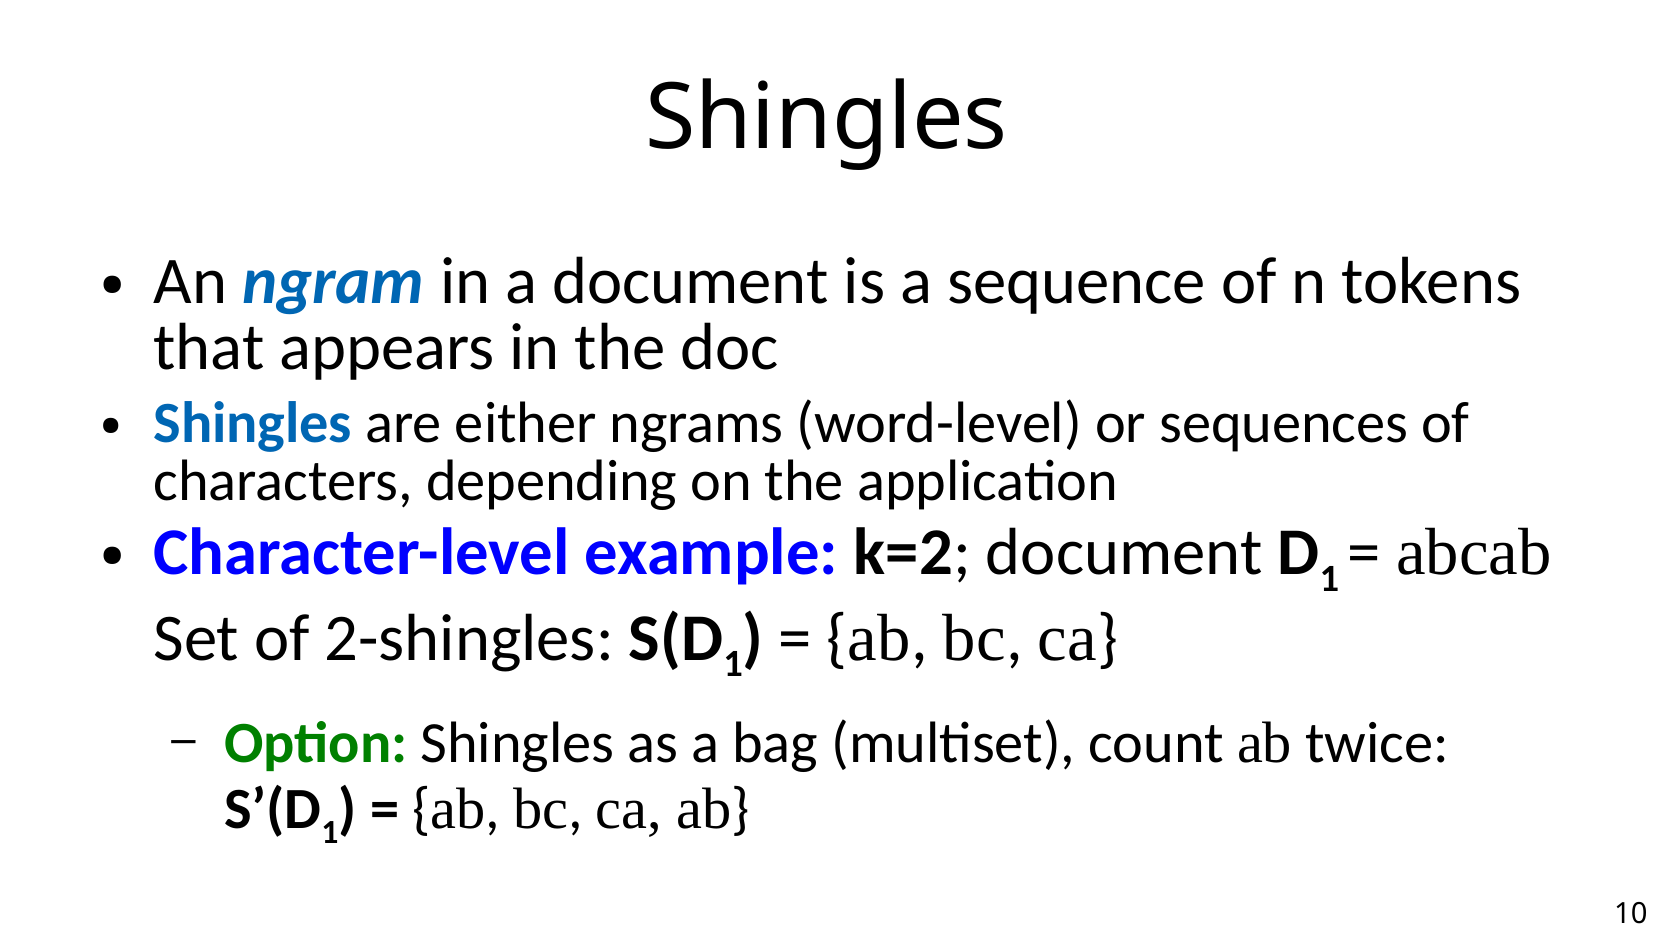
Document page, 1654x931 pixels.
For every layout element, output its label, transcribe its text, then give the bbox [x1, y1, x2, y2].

title Shingles [82, 1, 1571, 226]
list An ngram in a document is a sequence of n tokens that appears in the doc Shingles are either ngrams (word-level) or sequences of characters, depending on the application Character-level example: k=2; document D1 = abcab Set of 2-shingles: S(D1) = {ab, bc, ca} Option: Shingles as a bag (multiset), count ab twice: S’(D1) = {ab, bc, ca, ab} [82, 253, 1571, 856]
